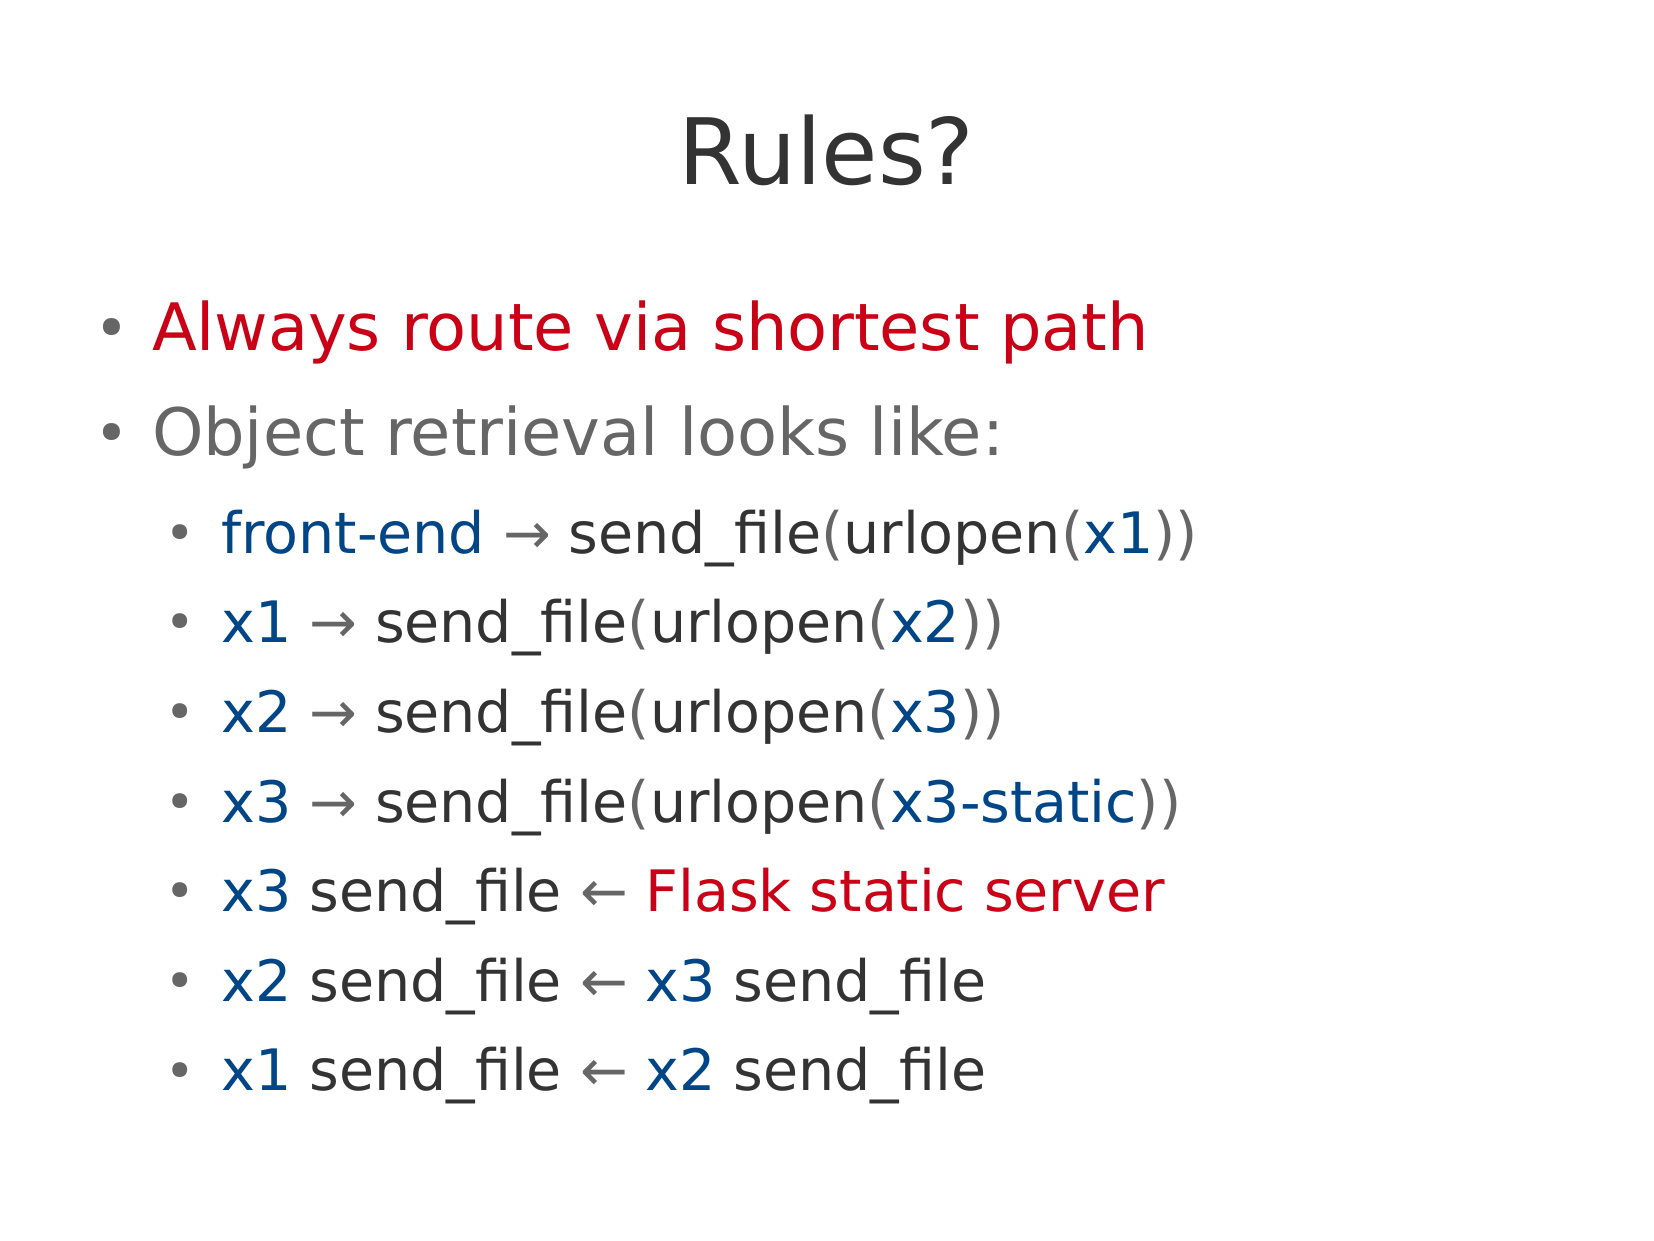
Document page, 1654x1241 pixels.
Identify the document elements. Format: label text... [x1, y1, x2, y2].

title Rules? [82, 56, 1571, 250]
list Always route via shortest path Object retrieval looks like: front-end → send_file(urlopen(x1)) x1 → send_file(urlopen(x2)) x2 → send_file(urlopen(x3)) x3 → send_file(urlopen(x3-static)) x3 send_file ← Flask static server x2 send_file ← x3 send_file x1 send_file ← x2 send_file [82, 290, 1571, 1109]
